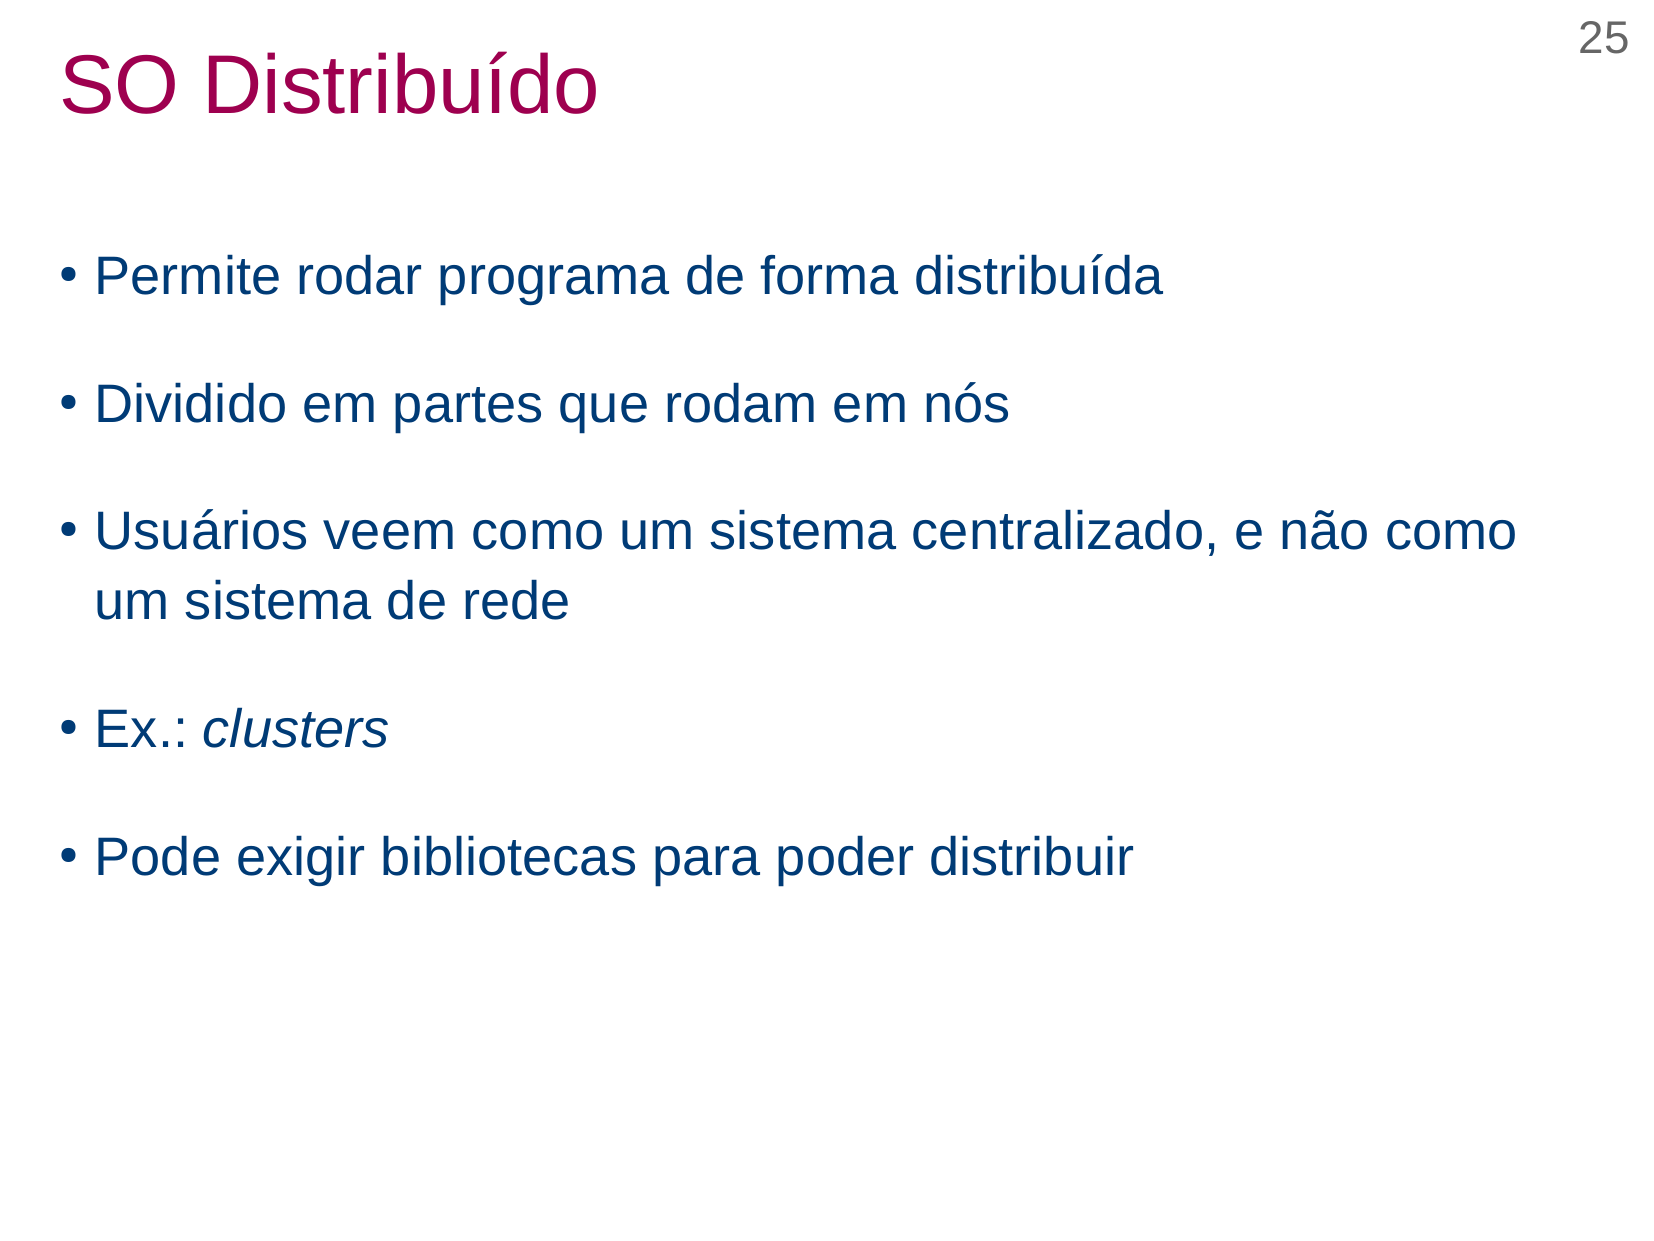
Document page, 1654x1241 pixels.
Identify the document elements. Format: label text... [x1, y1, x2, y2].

title SO Distribuído [59, 29, 1595, 148]
list Permite rodar programa de forma distribuída Dividido em partes que rodam em nós Usuários veem como um sistema centralizado, e não como um sistema de rede Ex.: clusters Pode exigir bibliotecas para poder distribuir [59, 236, 1595, 1211]
